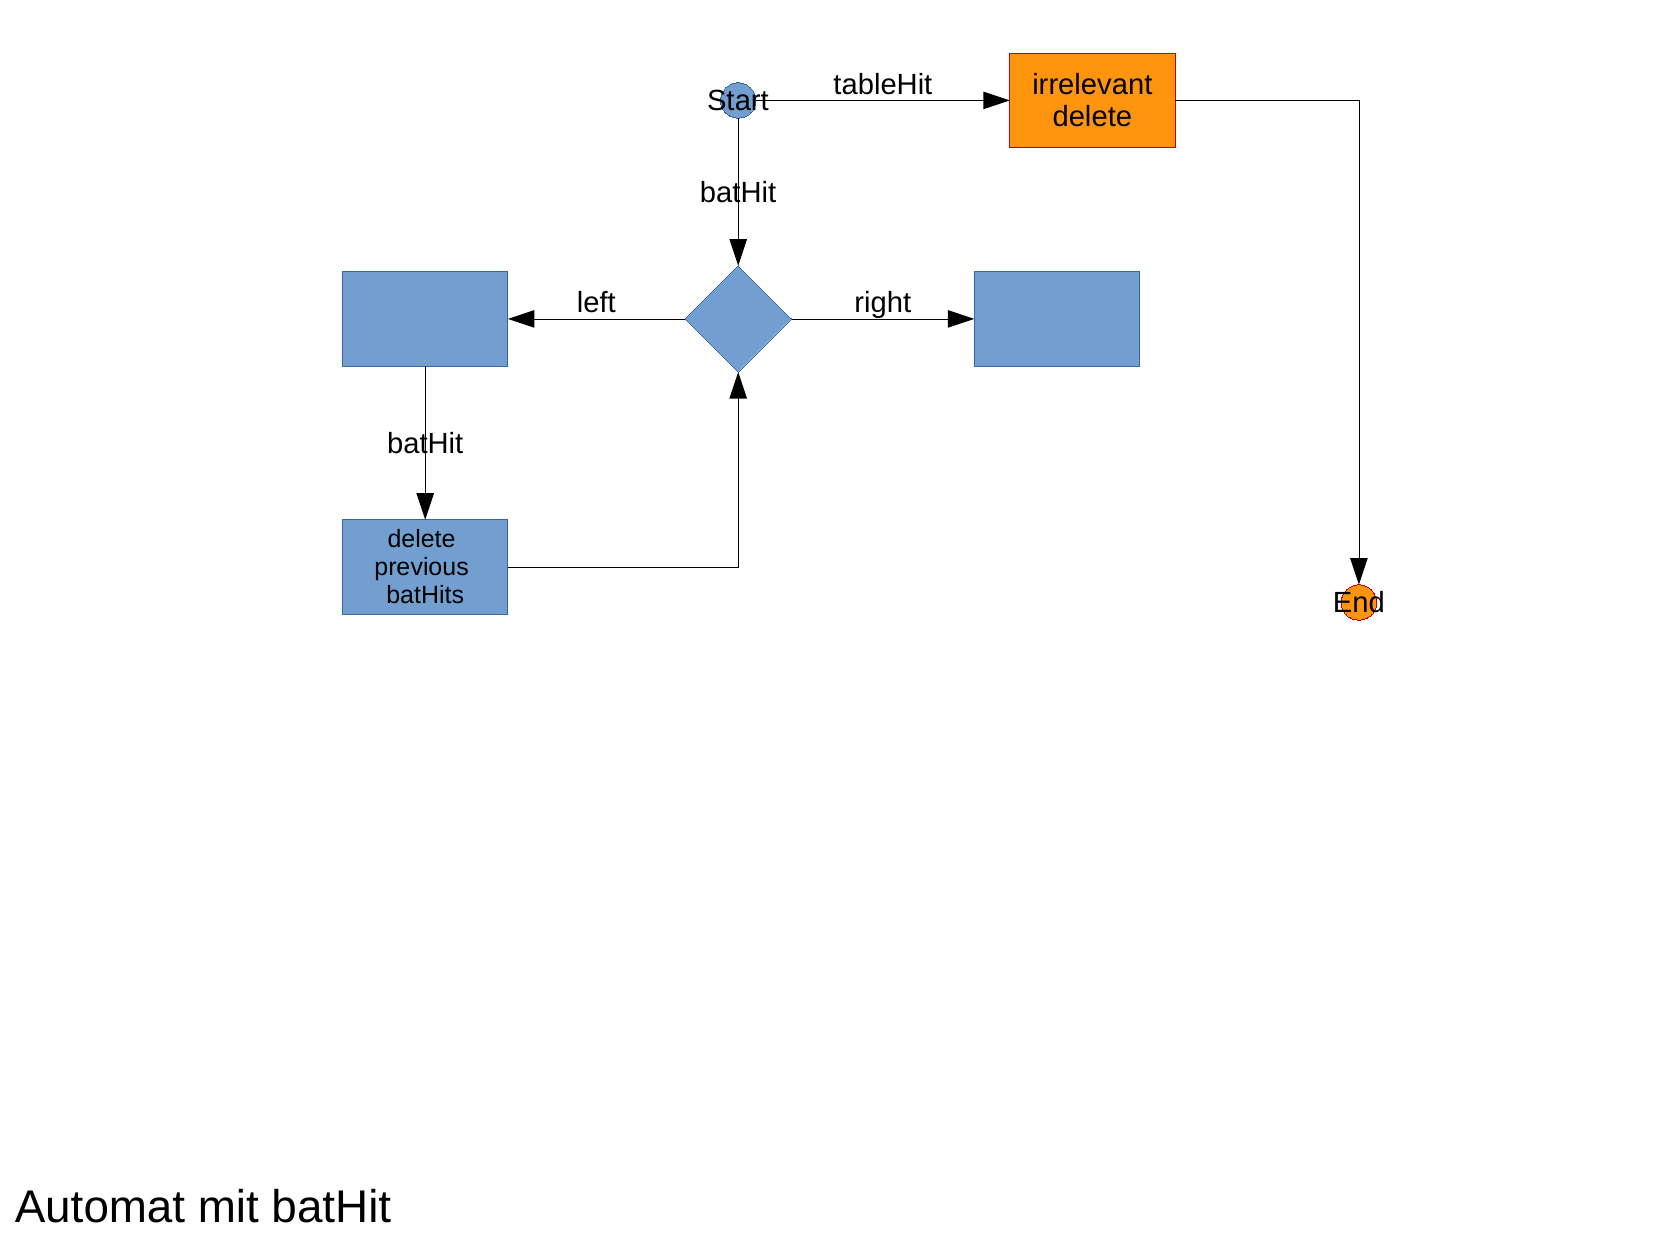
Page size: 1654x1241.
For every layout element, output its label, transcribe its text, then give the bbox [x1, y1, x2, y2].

text_box delete previous batHits [342, 519, 508, 615]
text_box [342, 271, 508, 367]
text_box End [1372, 598, 1377, 610]
text_box irrelevant delete [1009, 53, 1176, 148]
text_box [974, 271, 1140, 367]
text_box [685, 265, 792, 372]
text_box Automat mit batHit [0, 1174, 544, 1241]
text_box End [1341, 584, 1376, 621]
text_box Start [720, 82, 756, 119]
